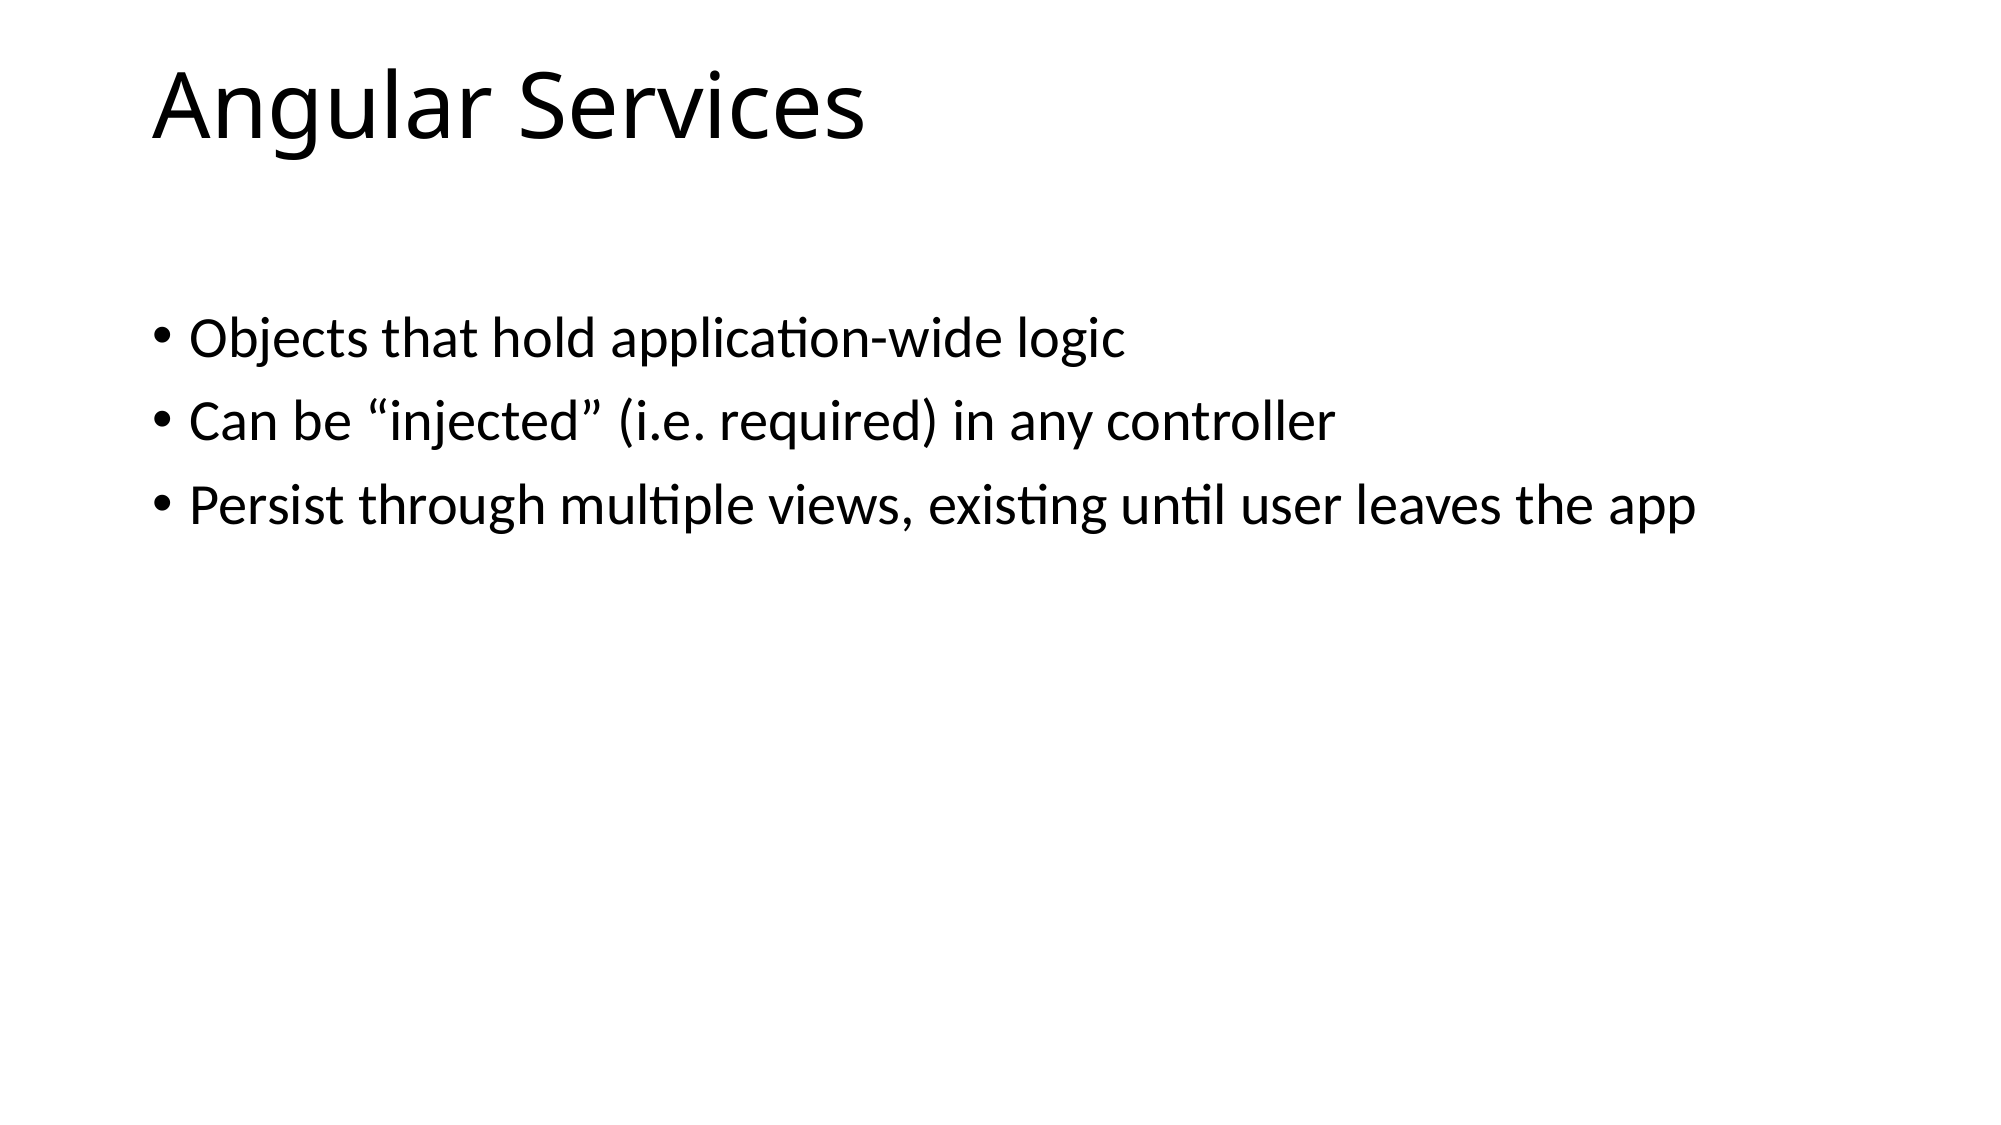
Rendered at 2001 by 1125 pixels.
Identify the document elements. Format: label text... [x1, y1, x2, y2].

title Angular Services [137, 0, 1863, 218]
list Objects that hold application-wide logic Can be “injected” (i.e. required) in any controller Persist through multiple views, existing until user leaves the app [137, 299, 1863, 1014]
